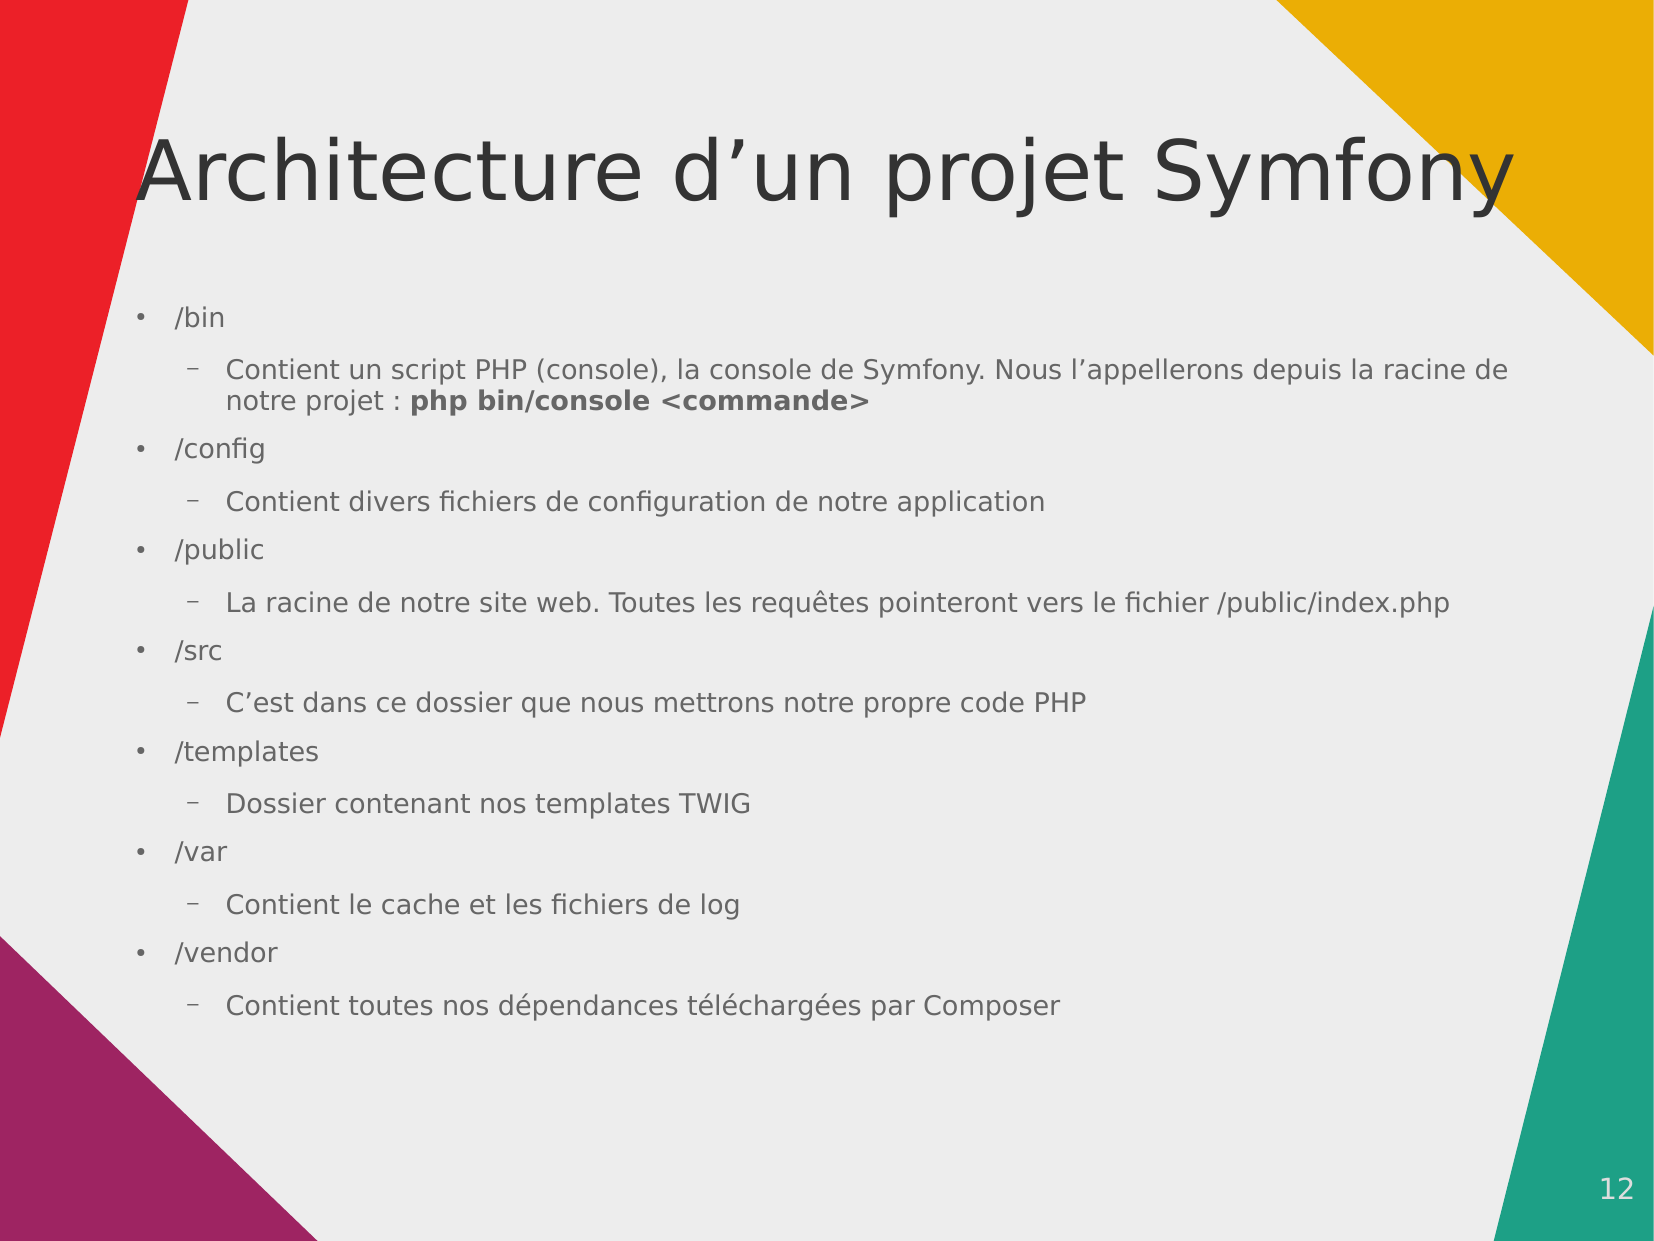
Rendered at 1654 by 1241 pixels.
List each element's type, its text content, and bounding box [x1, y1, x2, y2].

title Architecture d’un projet Symfony [114, 73, 1539, 271]
list /bin Contient un script PHP (console), la console de Symfony. Nous l’appellerons depuis la racine de notre projet : php bin/console <commande> /config Contient divers fichiers de configuration de notre application /public La racine de notre site web. Toutes les requêtes pointeront vers le fichier /public/index.php /src C’est dans ce dossier que nous mettrons notre propre code PHP /templates Dossier contenant nos templates TWIG /var Contient le cache et les fichiers de log /vendor Contient toutes nos dépendances téléchargées par Composer [123, 302, 1548, 1033]
